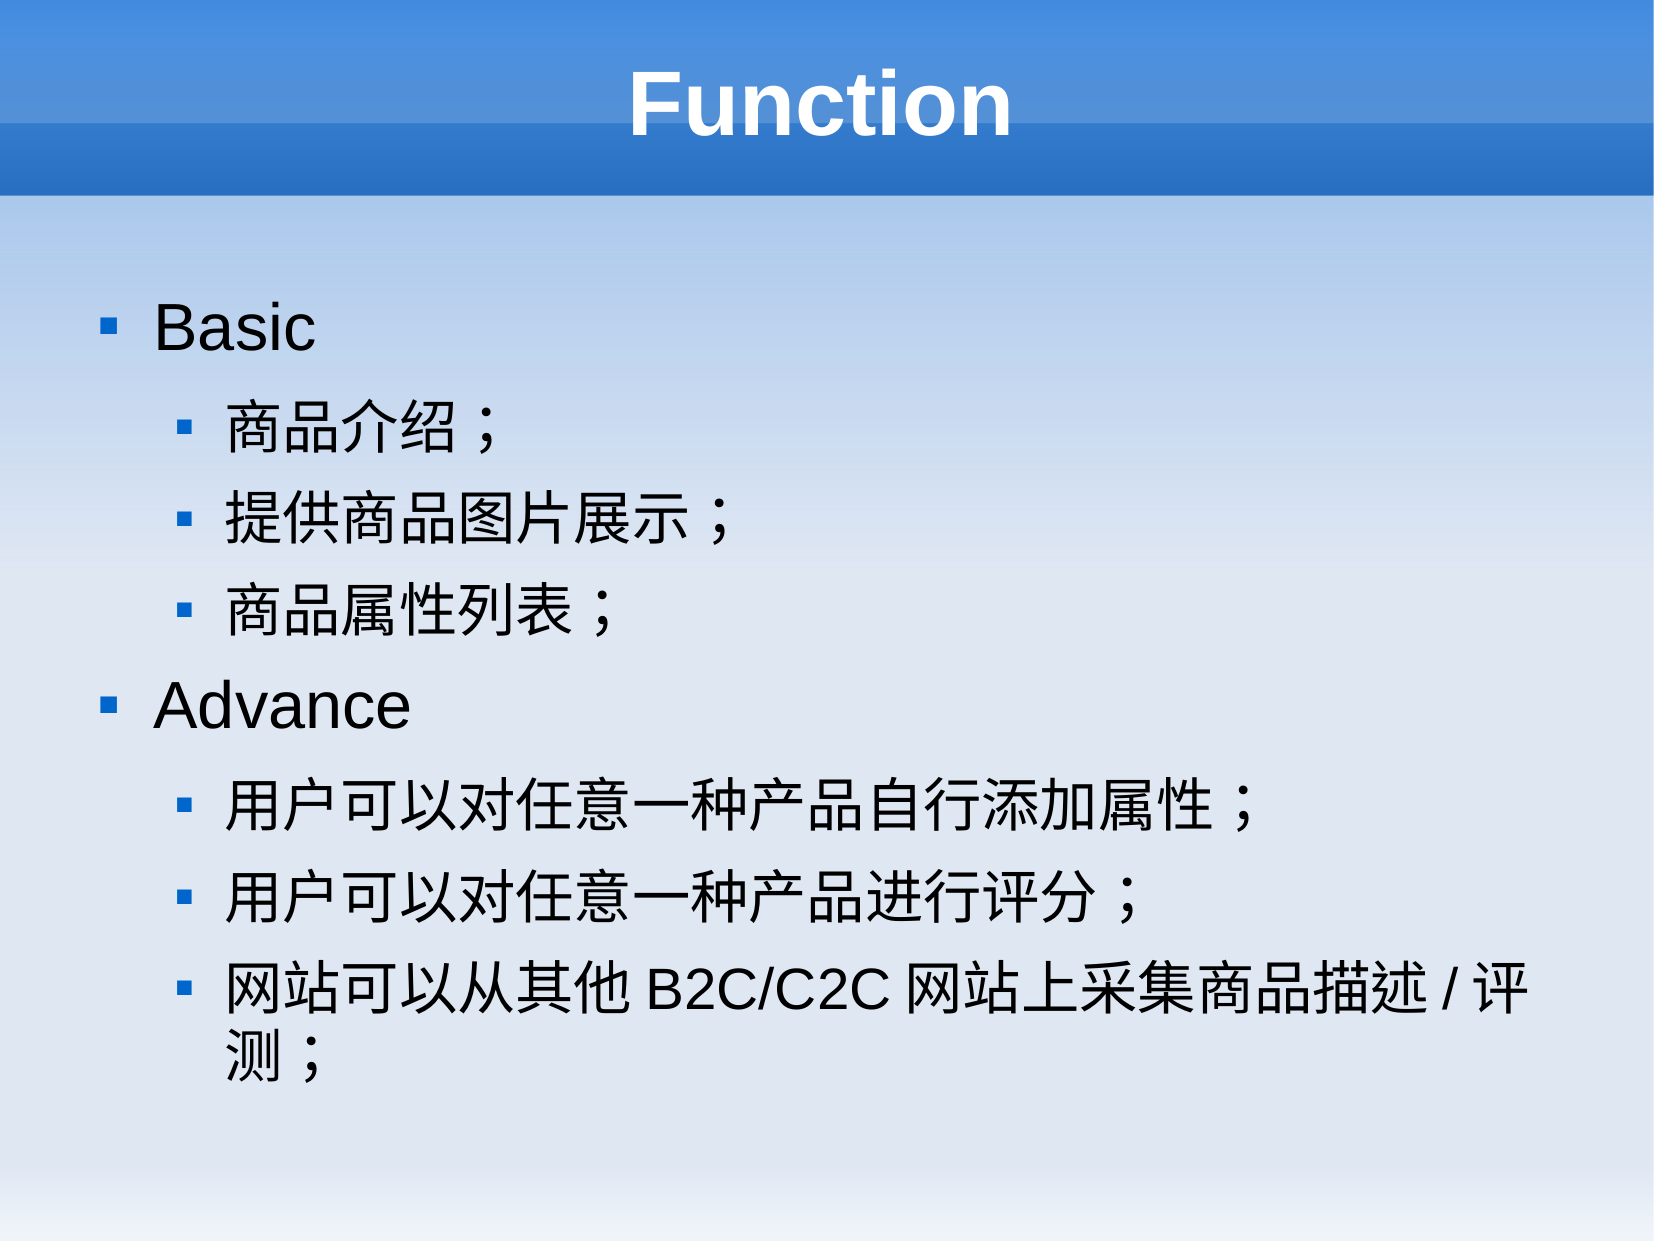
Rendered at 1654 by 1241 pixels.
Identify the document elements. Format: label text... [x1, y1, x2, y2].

title Function [76, 7, 1565, 200]
list Basic 商品介绍； 提供商品图片展示； 商品属性列表； Advance 用户可以对任意一种产品自行添加属性； 用户可以对任意一种产品进行评分； 网站可以从其他B2C/C2C网站上采集商品描述/评测； [82, 290, 1571, 1094]
picture [0, 0, 1654, 1241]
